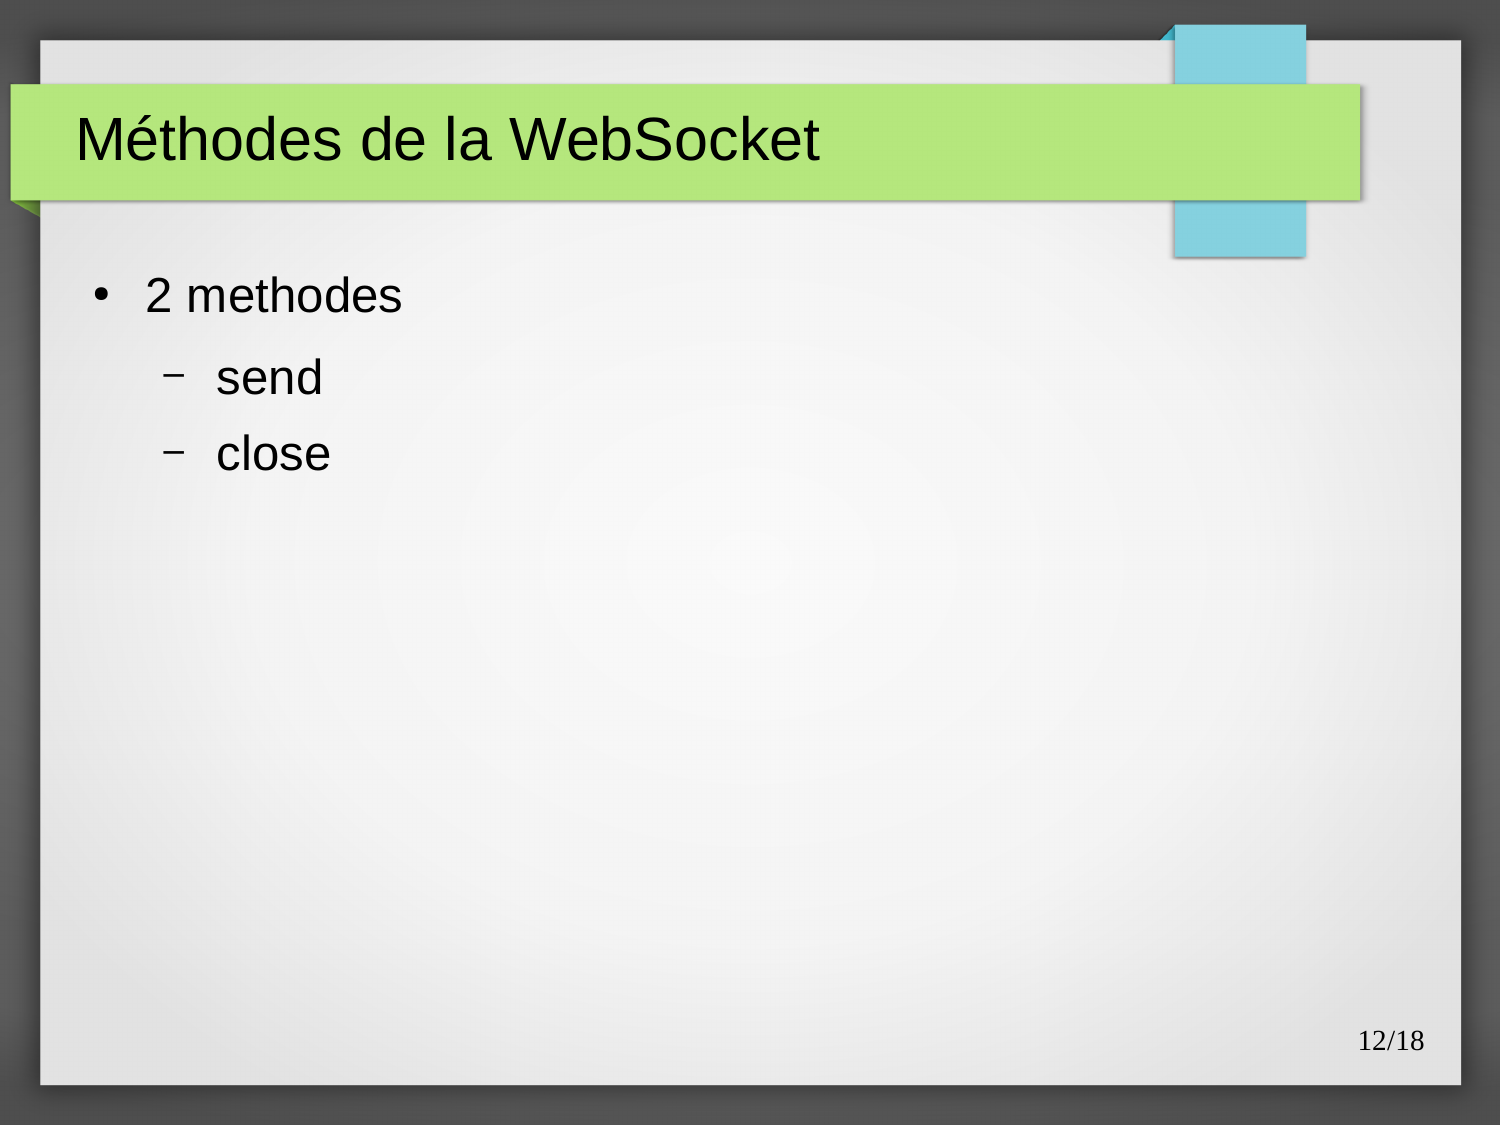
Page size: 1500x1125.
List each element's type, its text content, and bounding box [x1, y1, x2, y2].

title Méthodes de la WebSocket [75, 85, 1147, 193]
picture [0, 0, 1500, 1125]
list 2 methodes send close [75, 267, 1426, 921]
